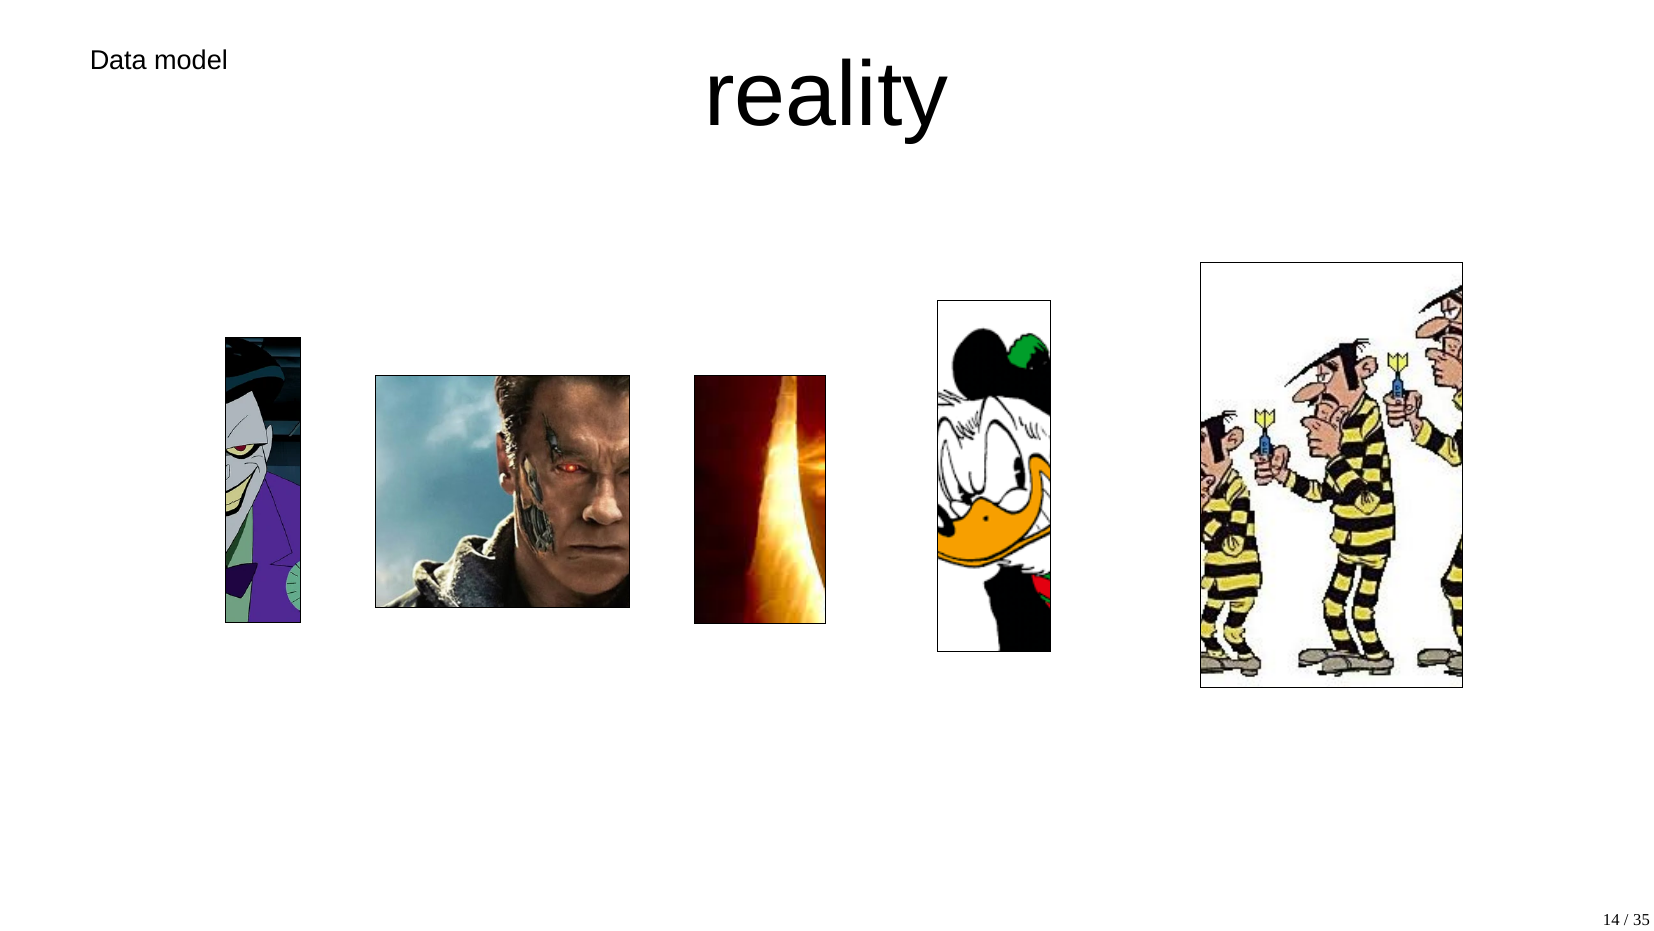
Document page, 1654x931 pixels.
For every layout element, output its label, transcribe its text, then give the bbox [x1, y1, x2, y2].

title reality [82, 37, 1571, 151]
picture [225, 337, 301, 623]
picture [694, 375, 826, 624]
picture [1200, 262, 1463, 688]
text_box Data model [75, 37, 243, 83]
picture [937, 300, 1051, 652]
picture [375, 375, 630, 608]
